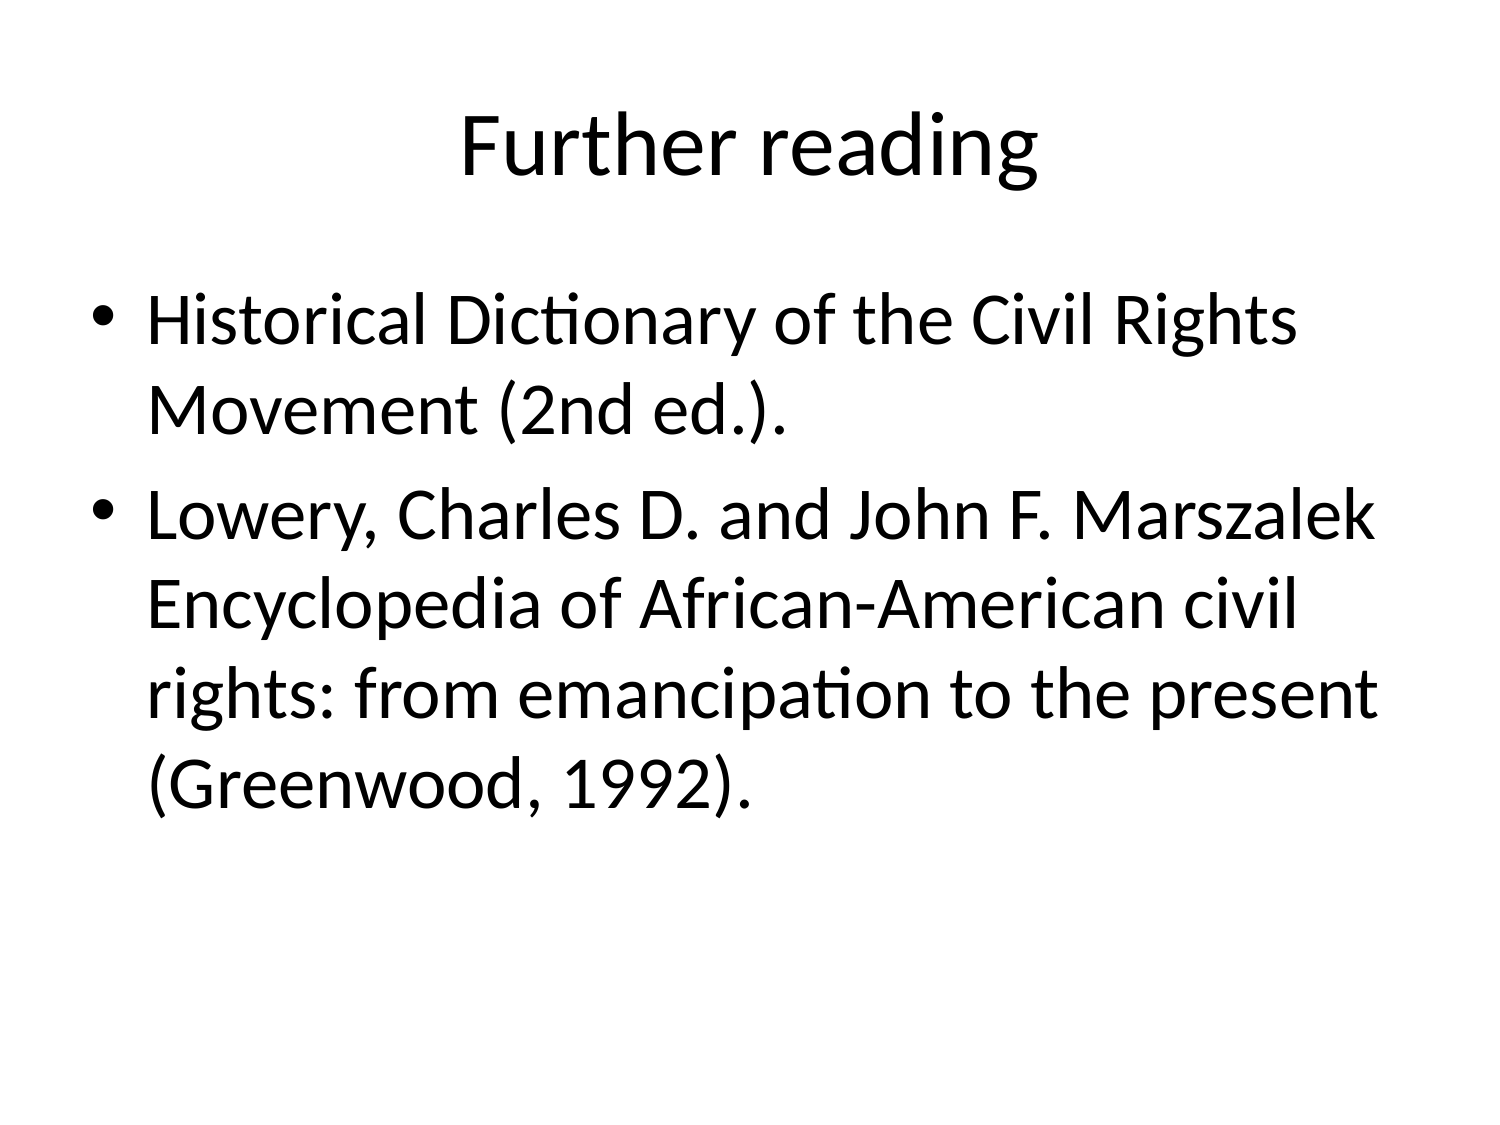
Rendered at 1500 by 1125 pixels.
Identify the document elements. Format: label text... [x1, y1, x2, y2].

title Further reading [75, 45, 1425, 233]
list Historical Dictionary of the Civil Rights Movement (2nd ed.). Lowery, Charles D. and John F. Marszalek Encyclopedia of African-American civil rights: from emancipation to the present (Greenwood, 1992). [75, 262, 1425, 1005]
